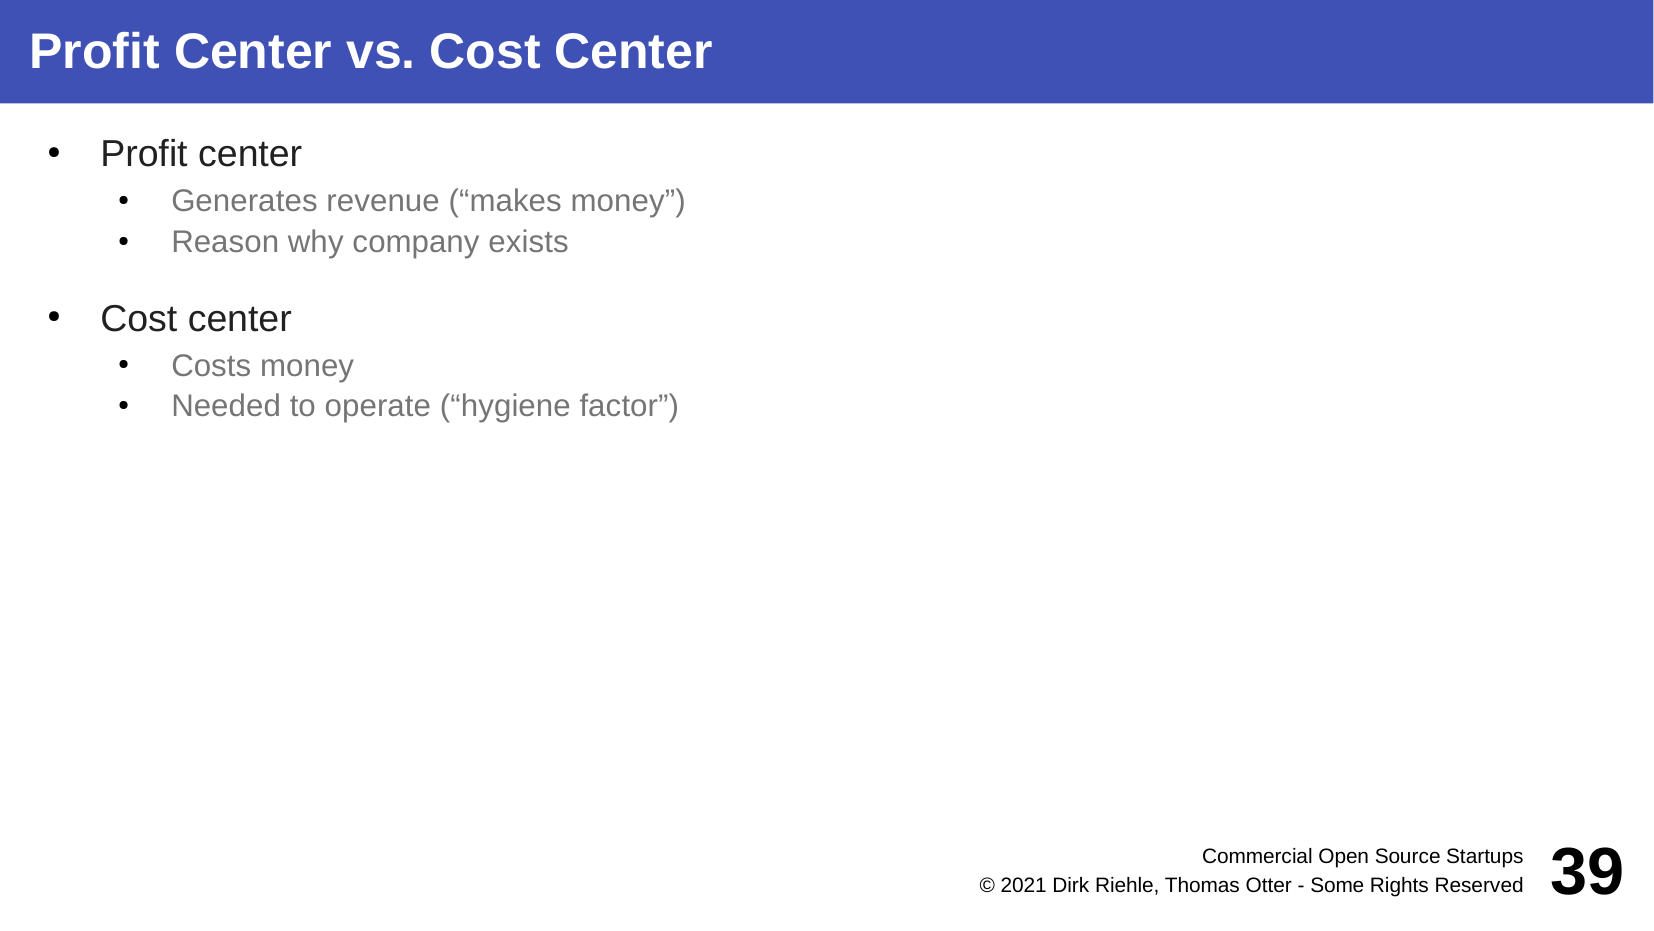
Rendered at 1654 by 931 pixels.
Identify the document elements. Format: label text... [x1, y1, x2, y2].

list Profit center Generates revenue (“makes money”) Reason why company exists Cost center Costs money Needed to operate (“hygiene factor”) [29, 132, 1625, 813]
title Profit Center vs. Cost Center [0, 0, 1654, 104]
